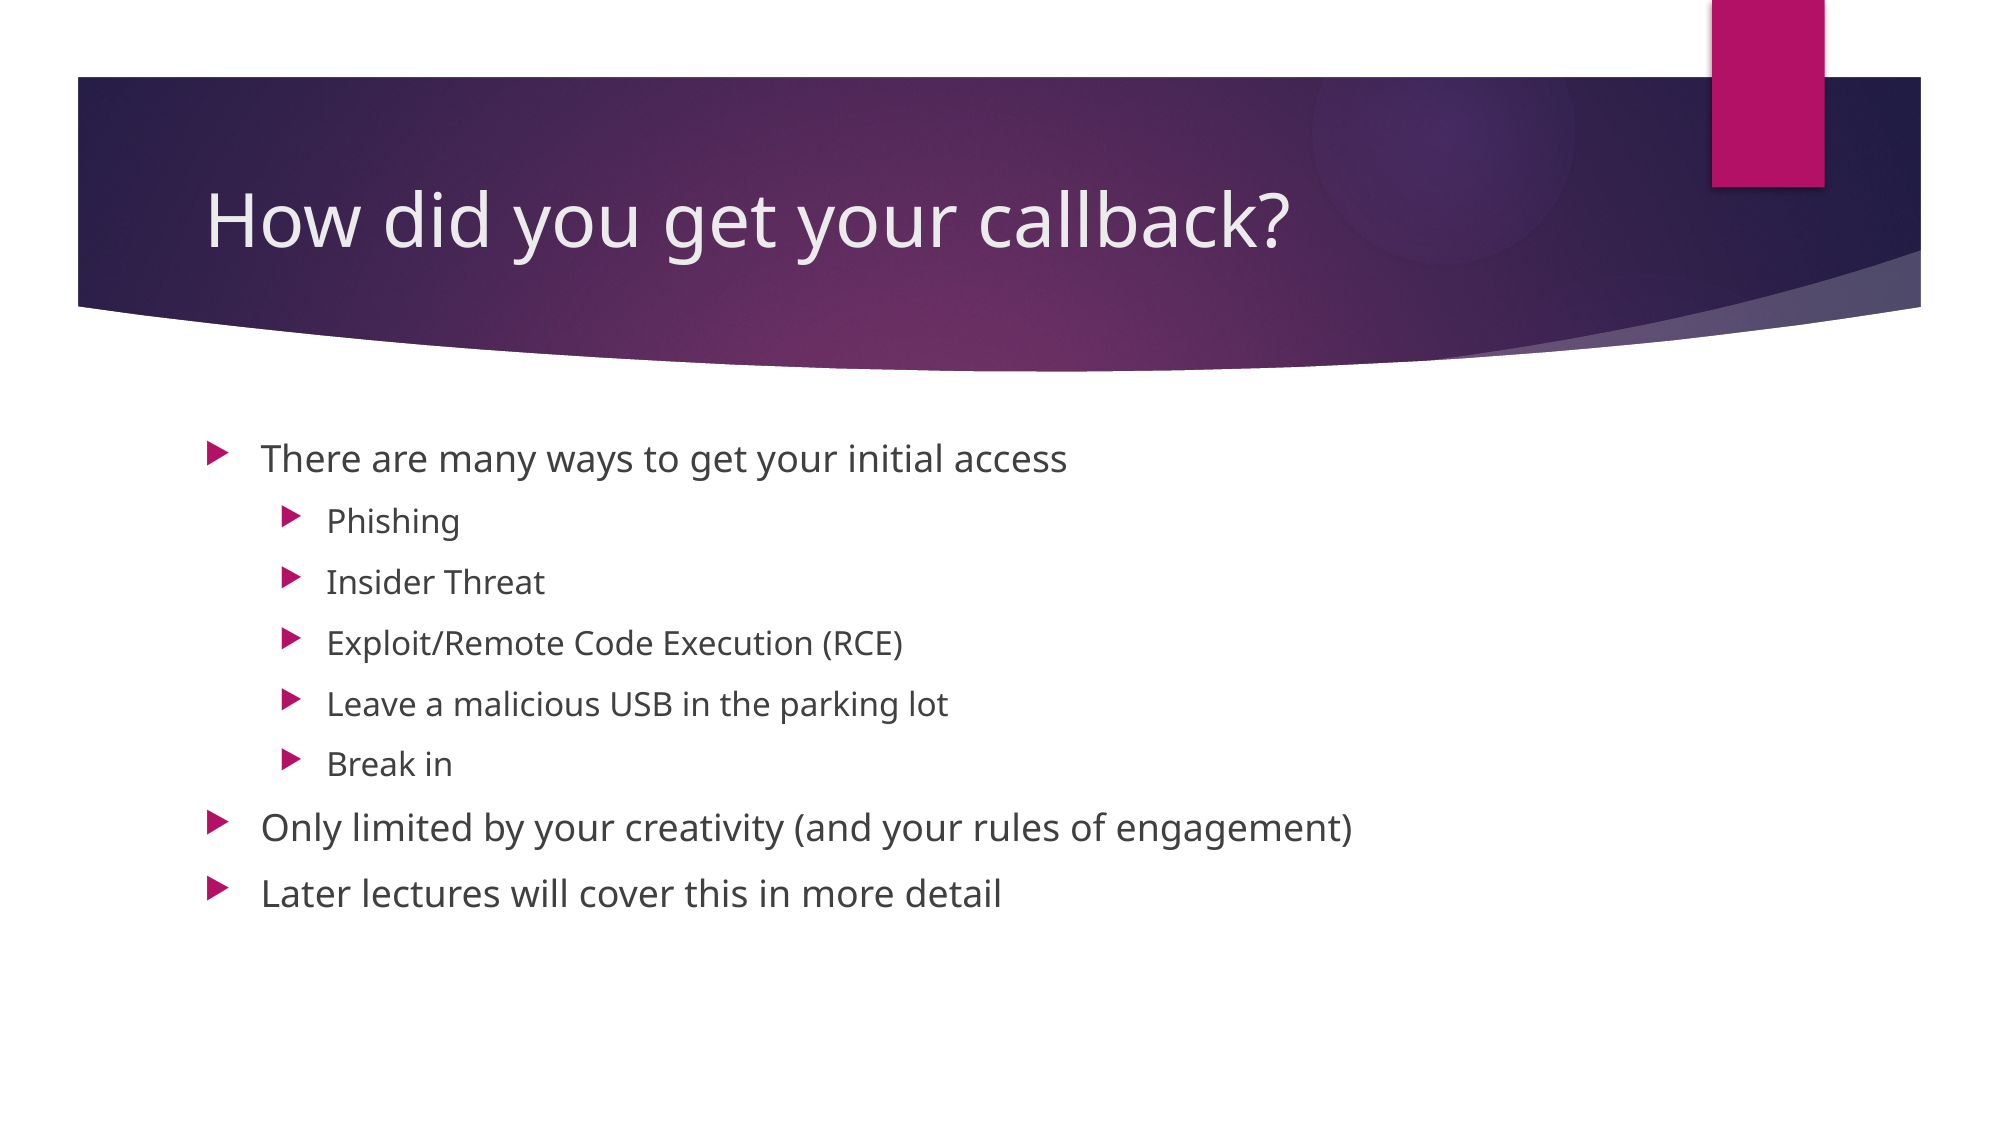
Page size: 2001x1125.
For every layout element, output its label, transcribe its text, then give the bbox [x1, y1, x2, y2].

title How did you get your callback? [189, 159, 1627, 276]
list There are many ways to get your initial access Phishing Insider Threat Exploit/Remote Code Execution (RCE) Leave a malicious USB in the parking lot Break in Only limited by your creativity (and your rules of engagement) Later lectures will cover this in more detail [189, 427, 1638, 988]
picture [79, 78, 1920, 371]
title Now what? [1467, 300, 1788, 358]
